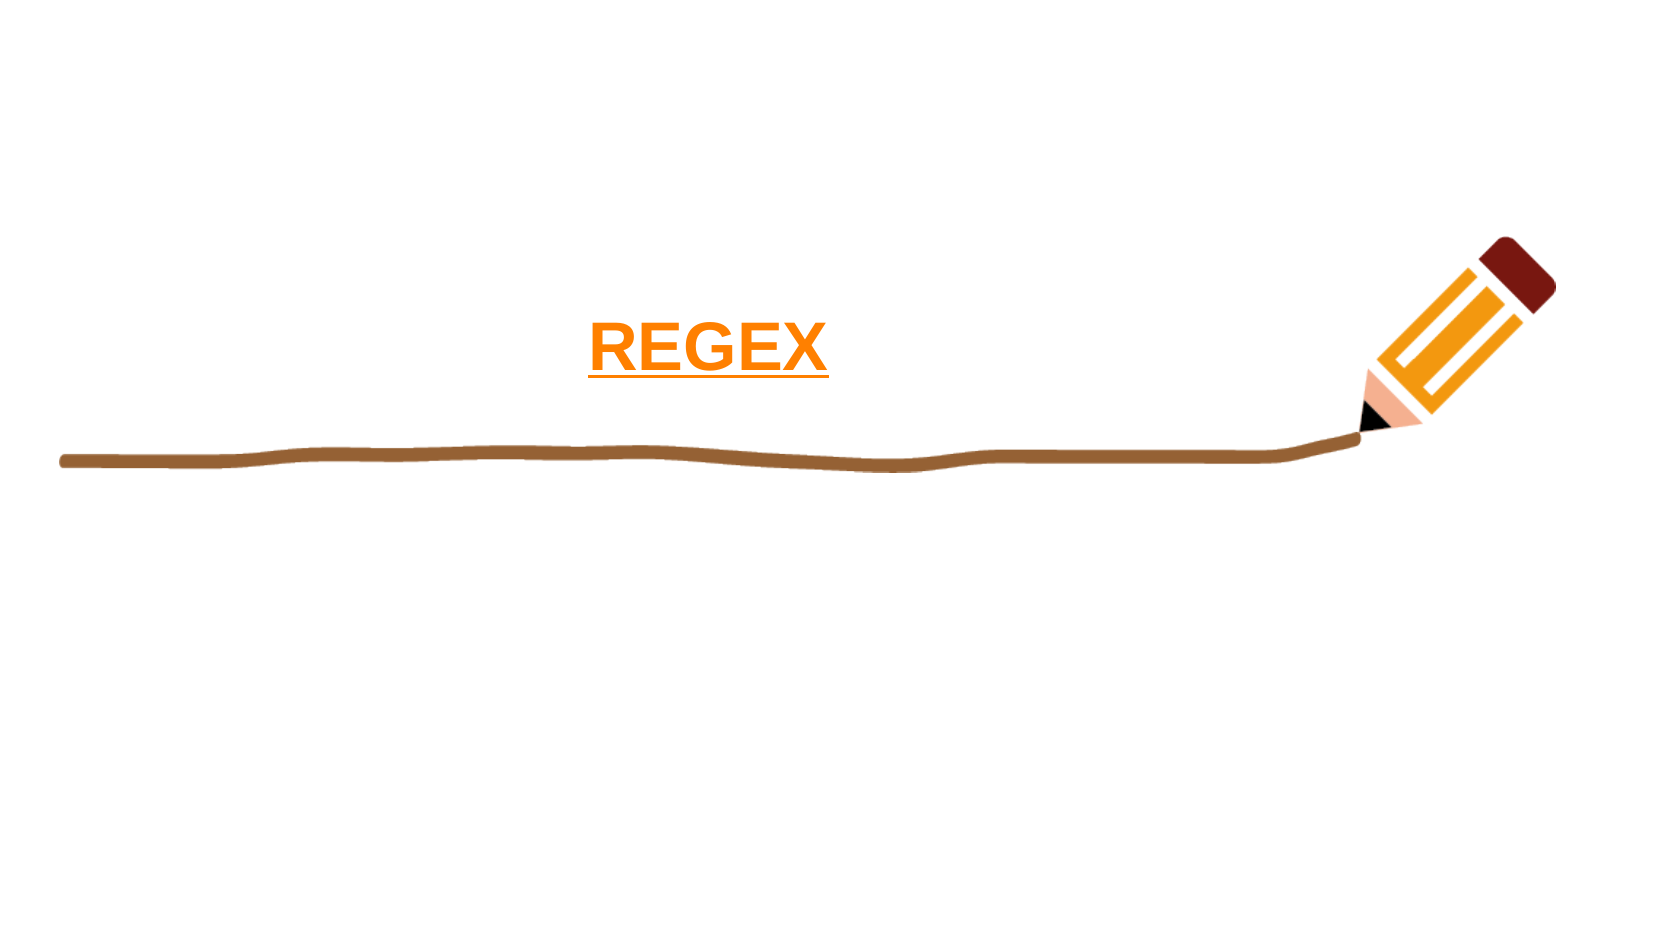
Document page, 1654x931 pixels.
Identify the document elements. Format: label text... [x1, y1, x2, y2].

title REGEX [88, 265, 1329, 429]
picture [59, 236, 1556, 473]
